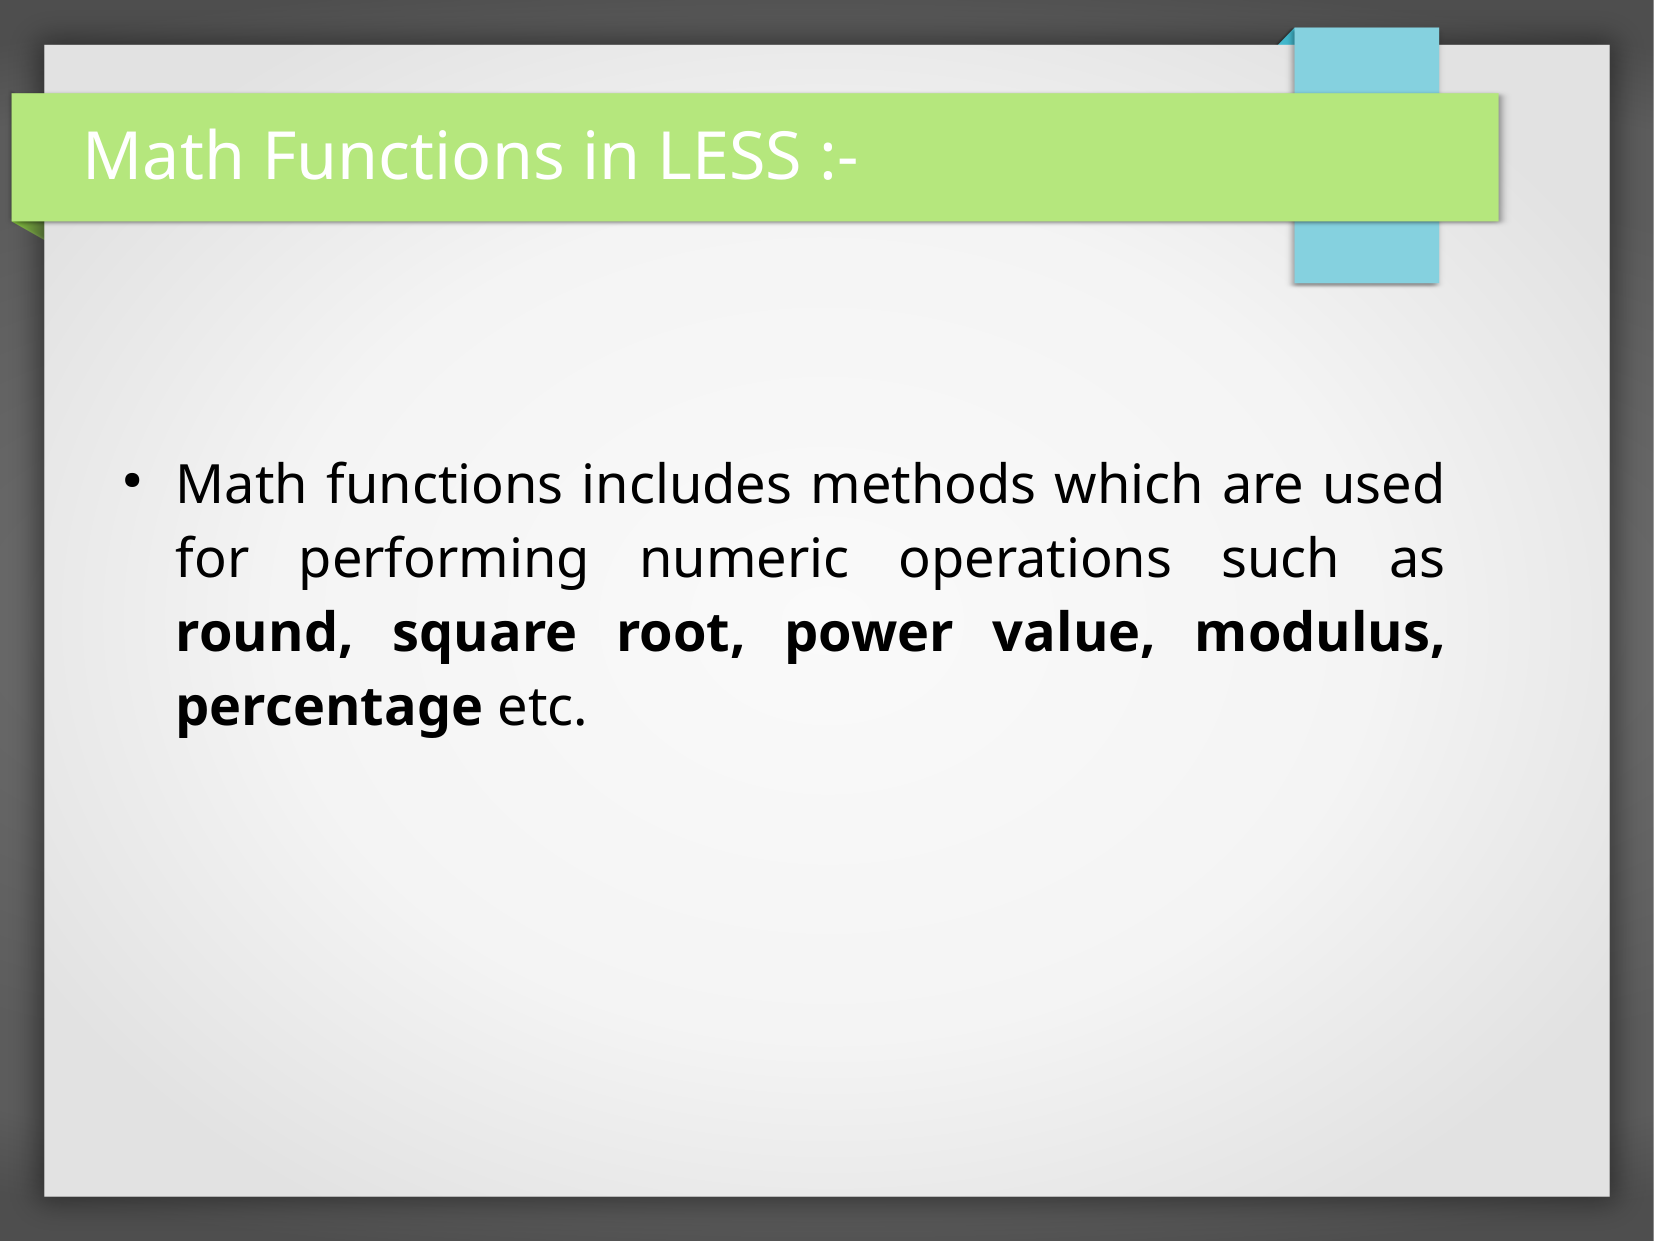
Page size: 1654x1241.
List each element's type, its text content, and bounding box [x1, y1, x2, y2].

list Math functions includes methods which are used for performing numeric operations such as round, square root, power value, modulus, percentage etc. [105, 445, 1448, 826]
picture [0, 0, 1654, 1241]
title Math Functions in LESS :- [82, 94, 1264, 213]
